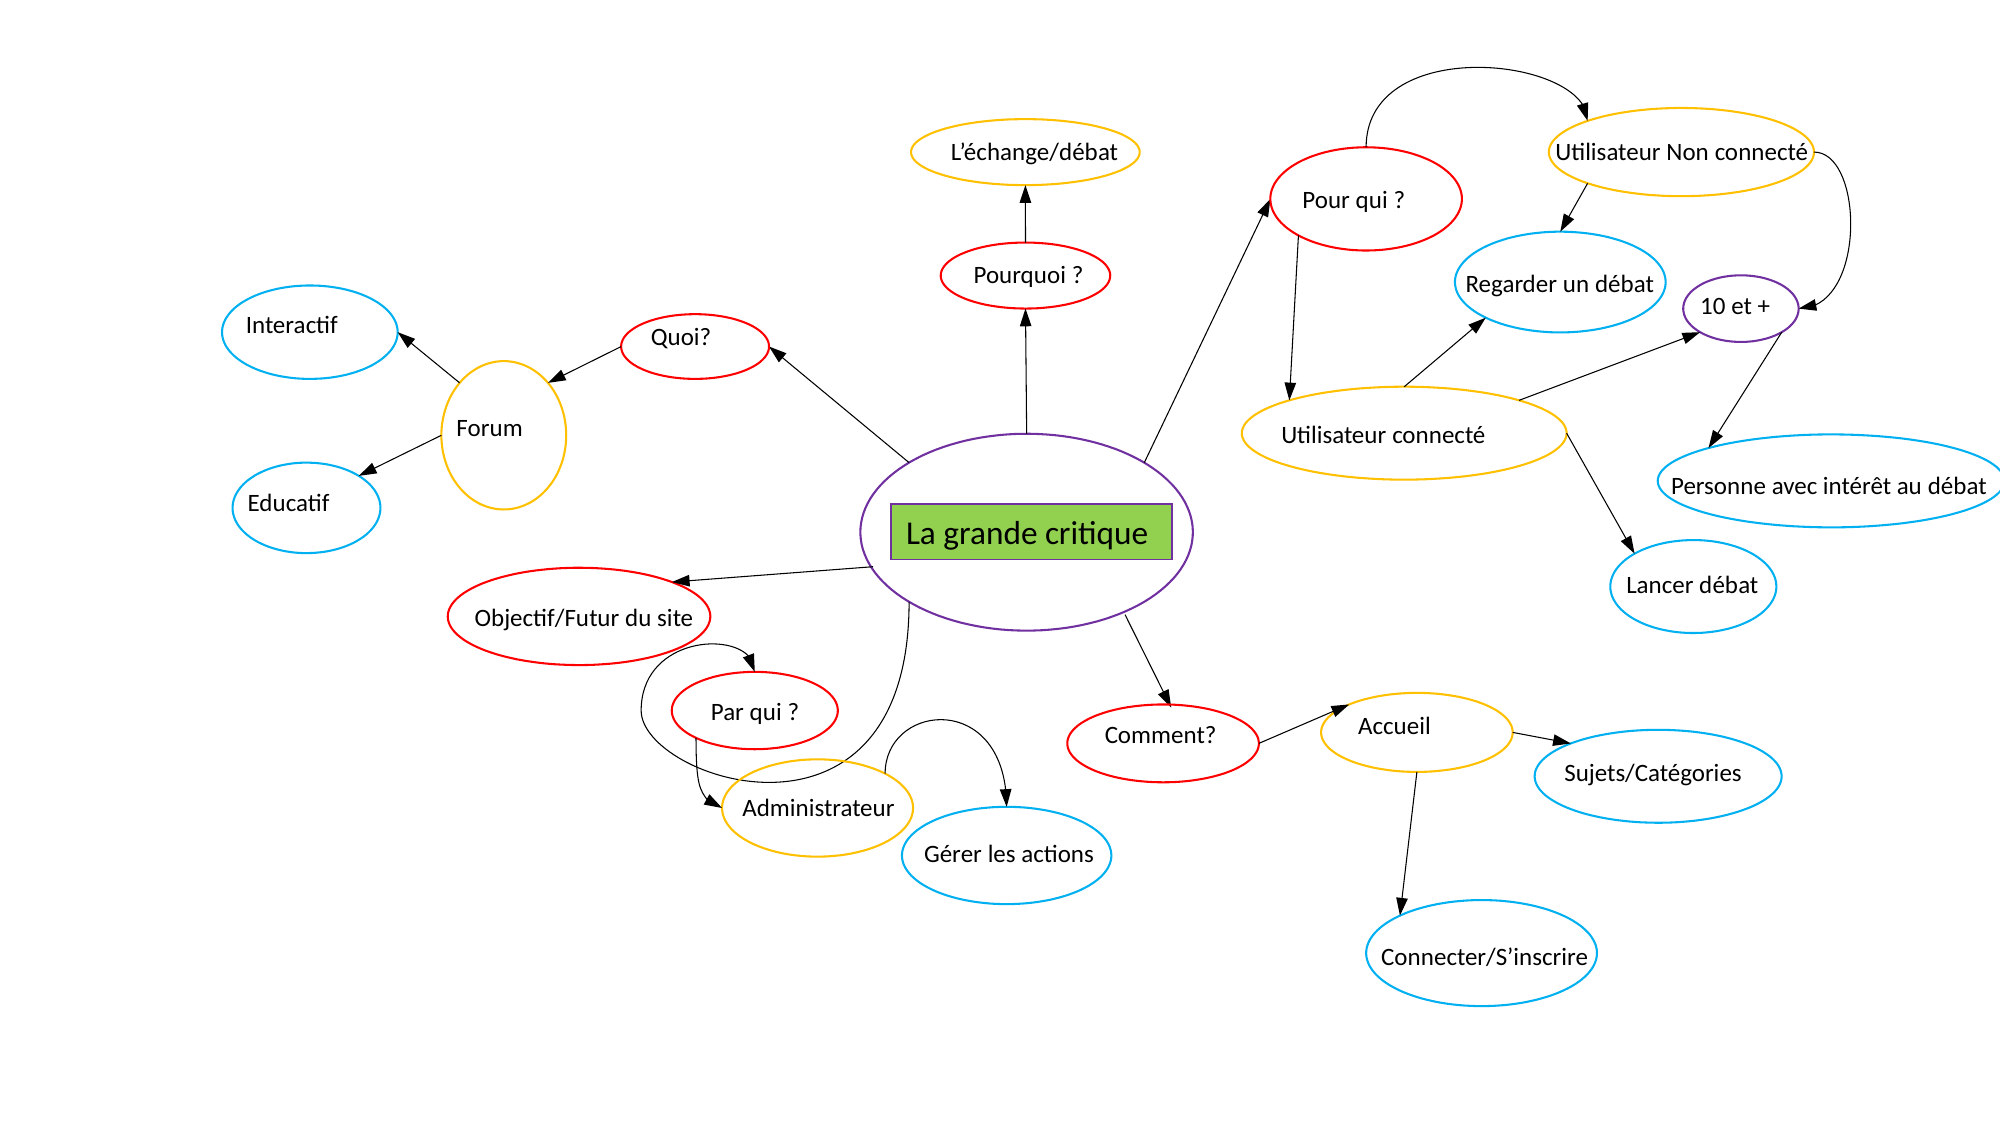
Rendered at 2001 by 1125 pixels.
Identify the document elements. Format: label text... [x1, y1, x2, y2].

text_box Lancer débat [1611, 561, 1775, 607]
text_box Pour qui ? [1455, 176, 1479, 222]
text_box Sujets/Catégories [1549, 749, 1760, 795]
text_box Utilisateur connecté [1266, 410, 1510, 456]
text_box L’échange/débat [935, 128, 1238, 174]
text_box 10 et + [1685, 282, 1787, 328]
text_box La grande critique [891, 503, 1173, 560]
text_box Objectif/Futur du site [459, 593, 711, 640]
text_box Forum [443, 403, 539, 450]
text_box Educatif [232, 479, 246, 498]
text_box Gérer les actions [909, 830, 1112, 876]
text_box Connecter/S’inscrire [1366, 932, 1606, 979]
text_box Accueil [1343, 702, 1448, 748]
text_box Utilisateur Non connecté [1540, 128, 1827, 174]
text_box Pourquoi ? [958, 250, 1105, 297]
text_box Pour qui ? [1287, 176, 1460, 222]
text_box Interactif [230, 300, 355, 347]
text_box Par qui ? [695, 687, 815, 734]
text_box Educatif [234, 479, 346, 525]
text_box Personne avec intérêt au débat [1655, 462, 2000, 508]
text_box Regarder un débat [1450, 260, 1670, 306]
text_box Comment? [1089, 711, 1233, 757]
text_box Administrateur [727, 783, 912, 829]
text_box Pourquoi ? [1086, 250, 1105, 261]
text_box Quoi? [635, 313, 728, 359]
